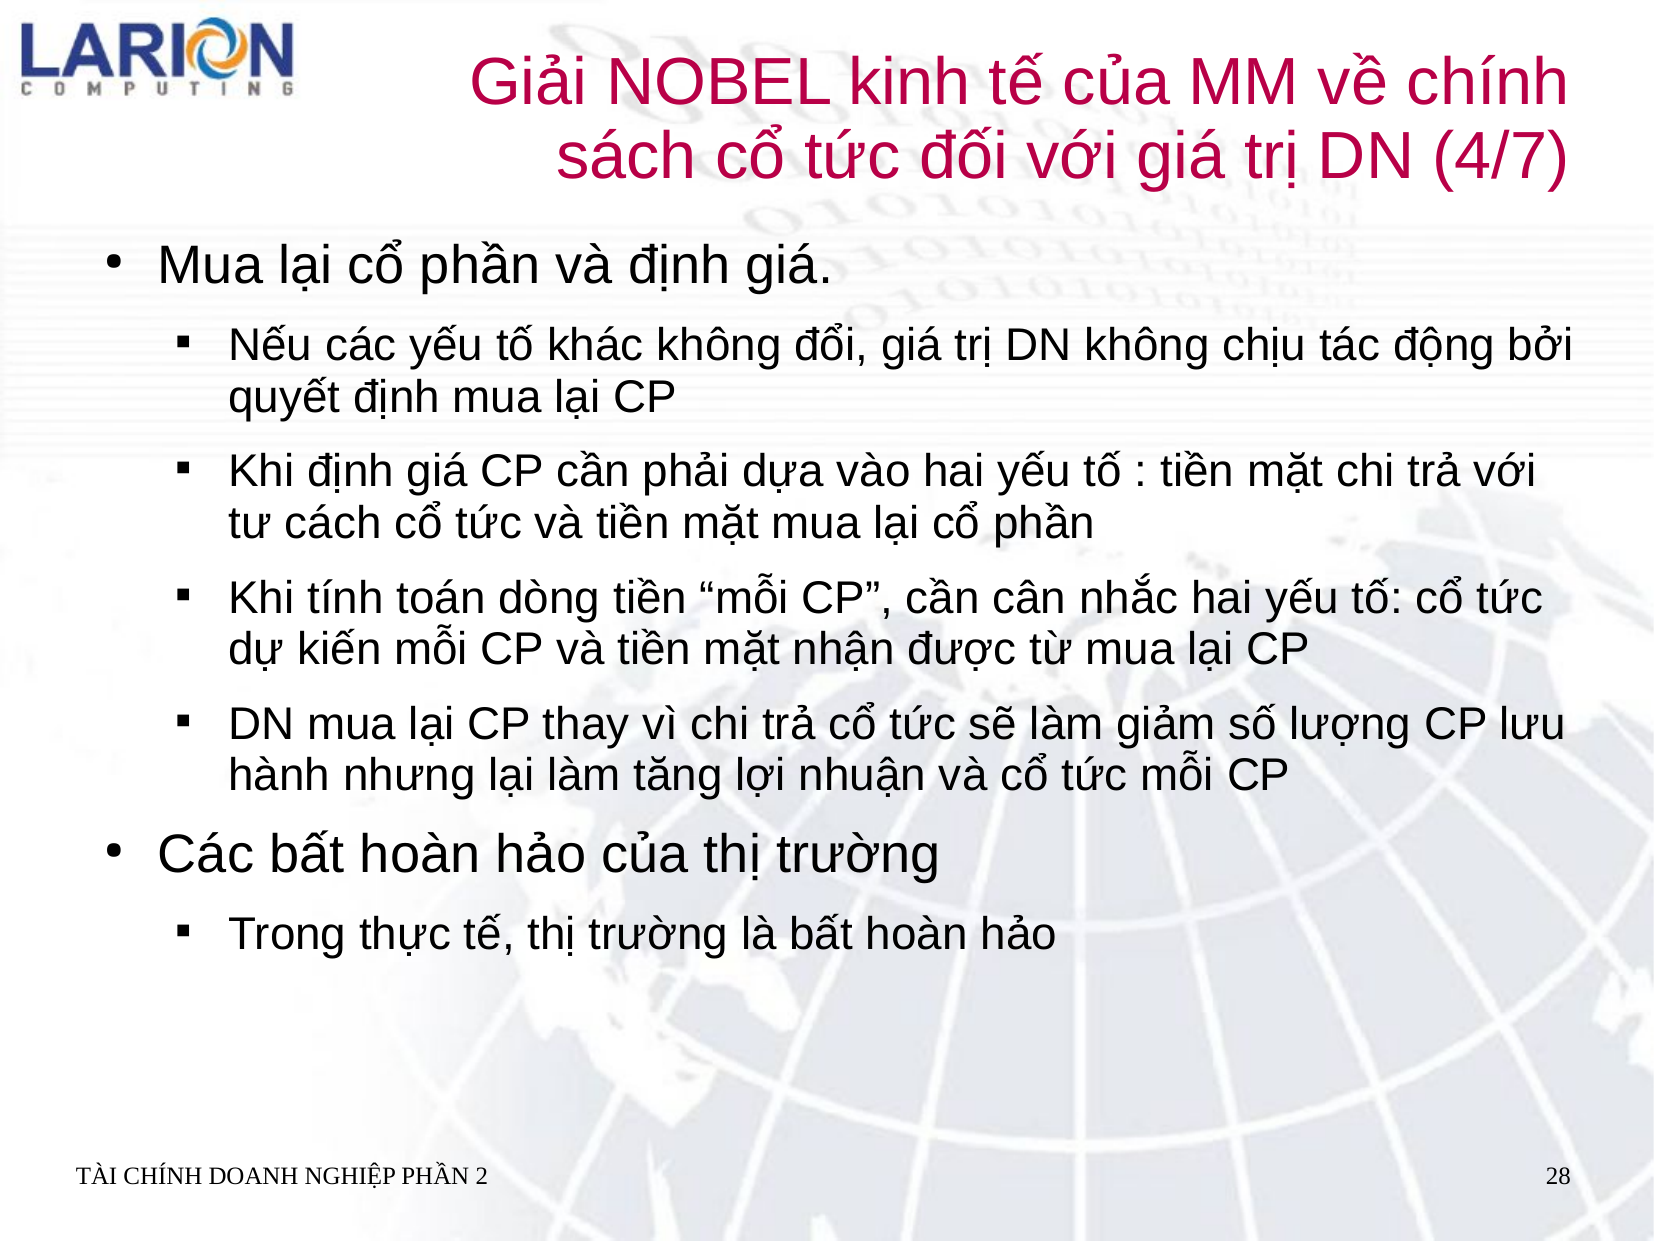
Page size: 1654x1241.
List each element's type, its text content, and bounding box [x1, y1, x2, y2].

picture [0, 0, 1654, 1241]
list Mua lại cổ phần và định giá. Nếu các yếu tố khác không đổi, giá trị DN không chịu tác động bởi quyết định mua lại CP Khi định giá CP cần phải dựa vào hai yếu tố : tiền mặt chi trả với tư cách cổ tức và tiền mặt mua lại cổ phần Khi tính toán dòng tiền “mỗi CP”, cần cân nhắc hai yếu tố: cổ tức dự kiến mỗi CP và tiền mặt nhận được từ mua lại CP DN mua lại CP thay vì chi trả cổ tức sẽ làm giảm số lượng CP lưu hành nhưng lại làm tăng lợi nhuận và cổ tức mỗi CP Các bất hoàn hảo của thị trường Trong thực tế, thị trường là bất hoàn hảo [86, 234, 1576, 1039]
title Giải NOBEL kinh tế của MM về chính sách cổ tức đối với giá trị DN (4/7) [300, 43, 1571, 194]
